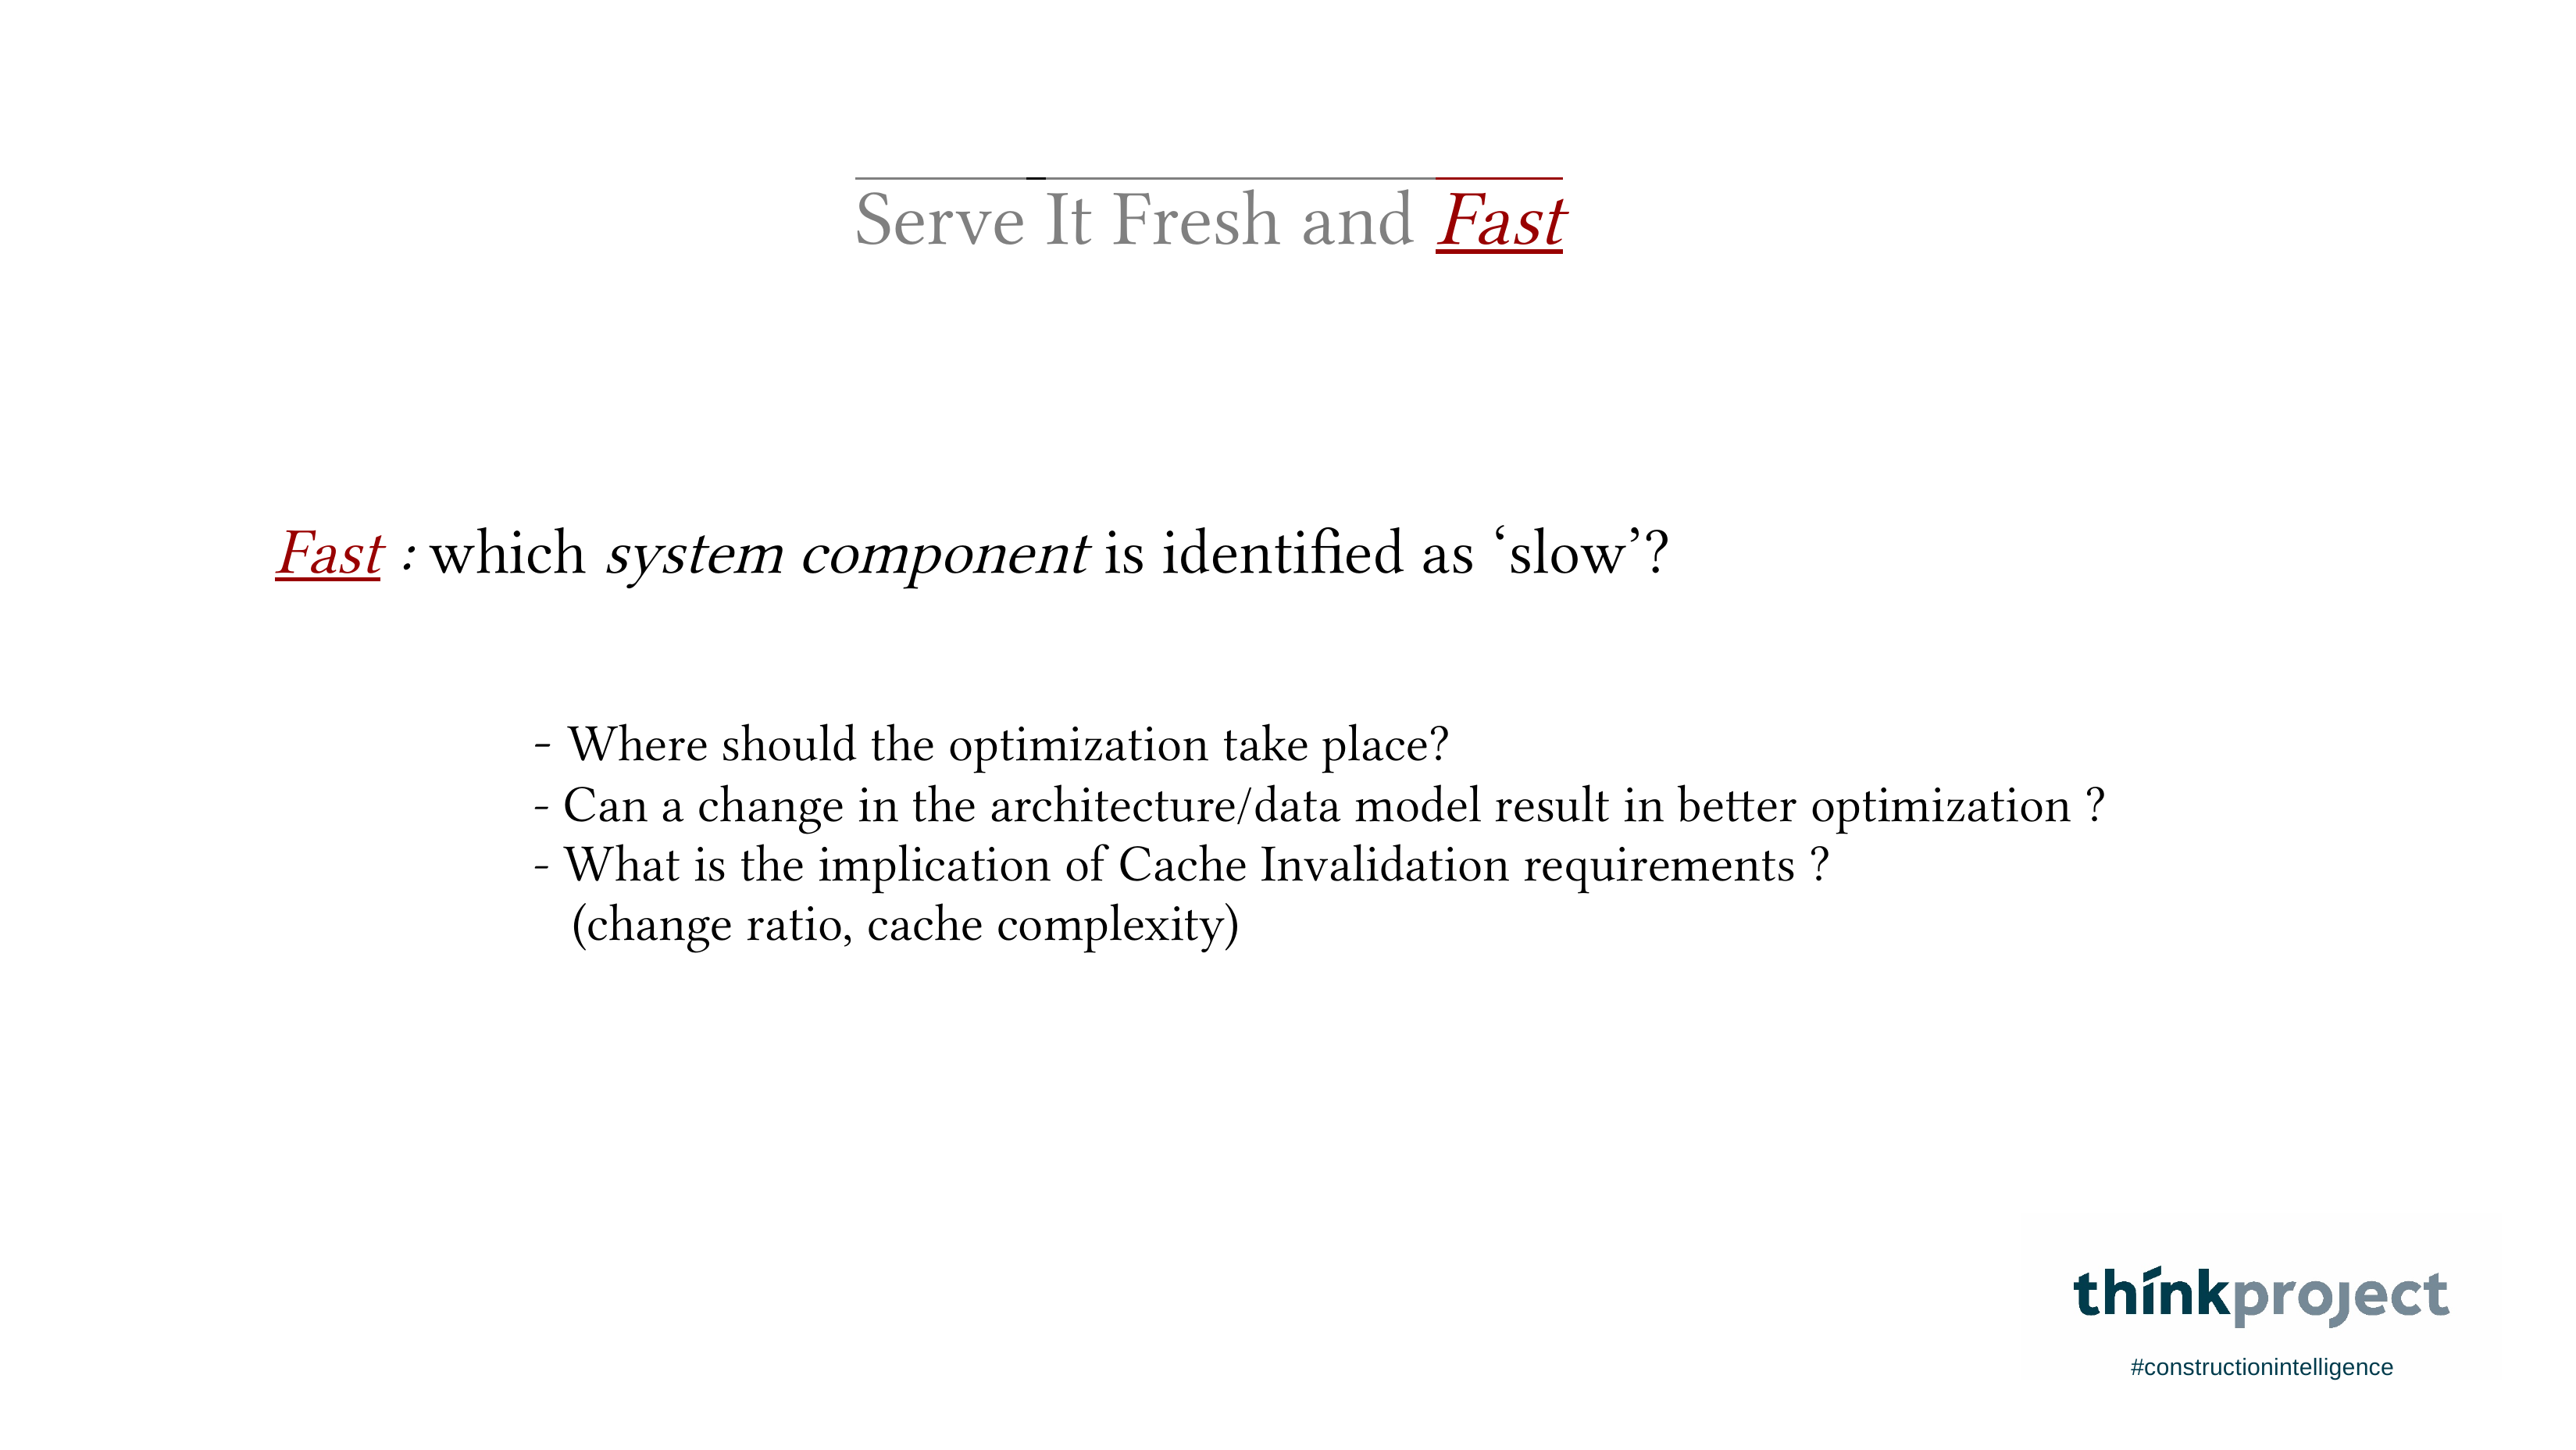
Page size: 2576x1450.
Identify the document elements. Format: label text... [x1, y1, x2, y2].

text_box Serve It Fresh and Fast [824, 168, 1602, 329]
picture [2021, 1212, 2502, 1380]
text_box - Where should the optimization take place? - Can a change in the architecture/data model result in better optimization ? - What is the implication of Cache Invalidation requirements ? (change ratio, cache complexity) [521, 702, 2120, 959]
text_box Fast : which system component is identified as ‘slow’? [247, 509, 1700, 670]
picture [2332, 1364, 2338, 1373]
